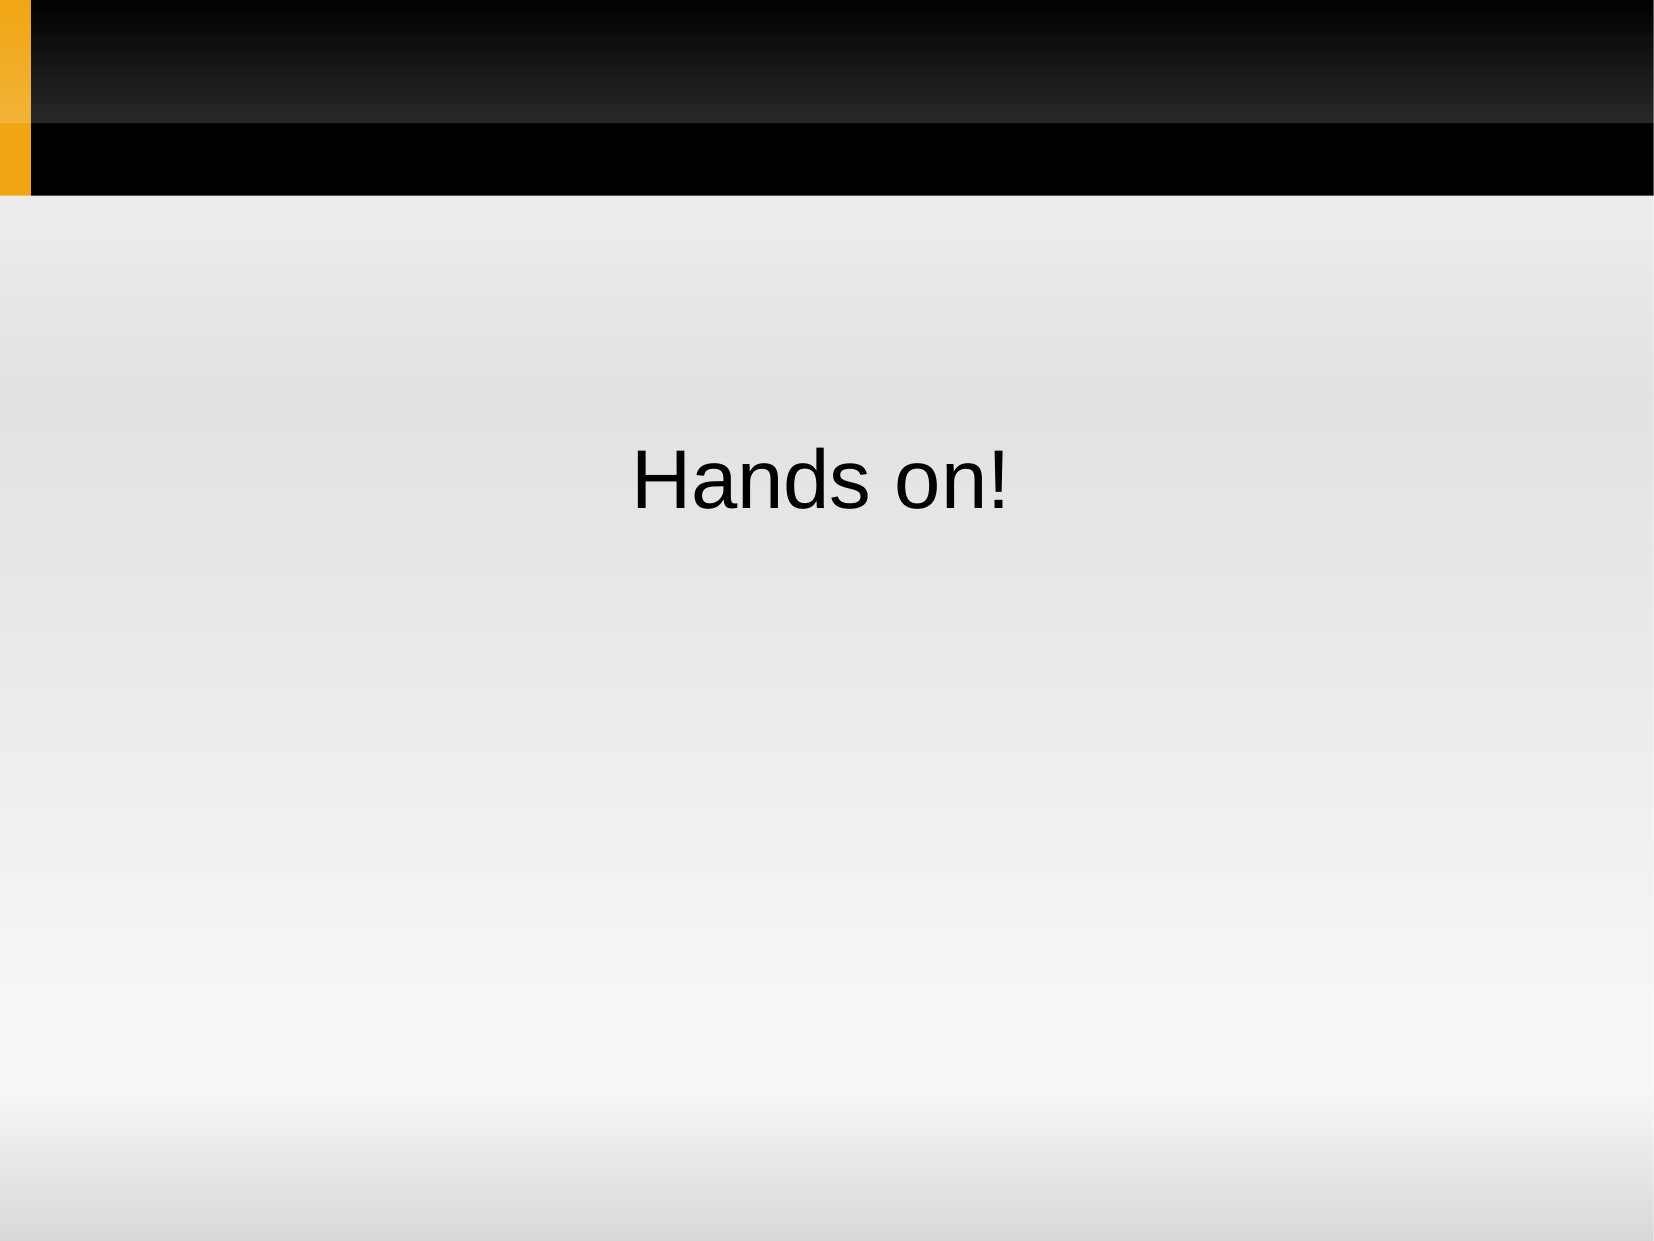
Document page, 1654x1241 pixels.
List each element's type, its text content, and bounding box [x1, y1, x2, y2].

picture [0, 0, 1654, 1241]
subtitle Hands on! [76, 0, 1565, 1109]
